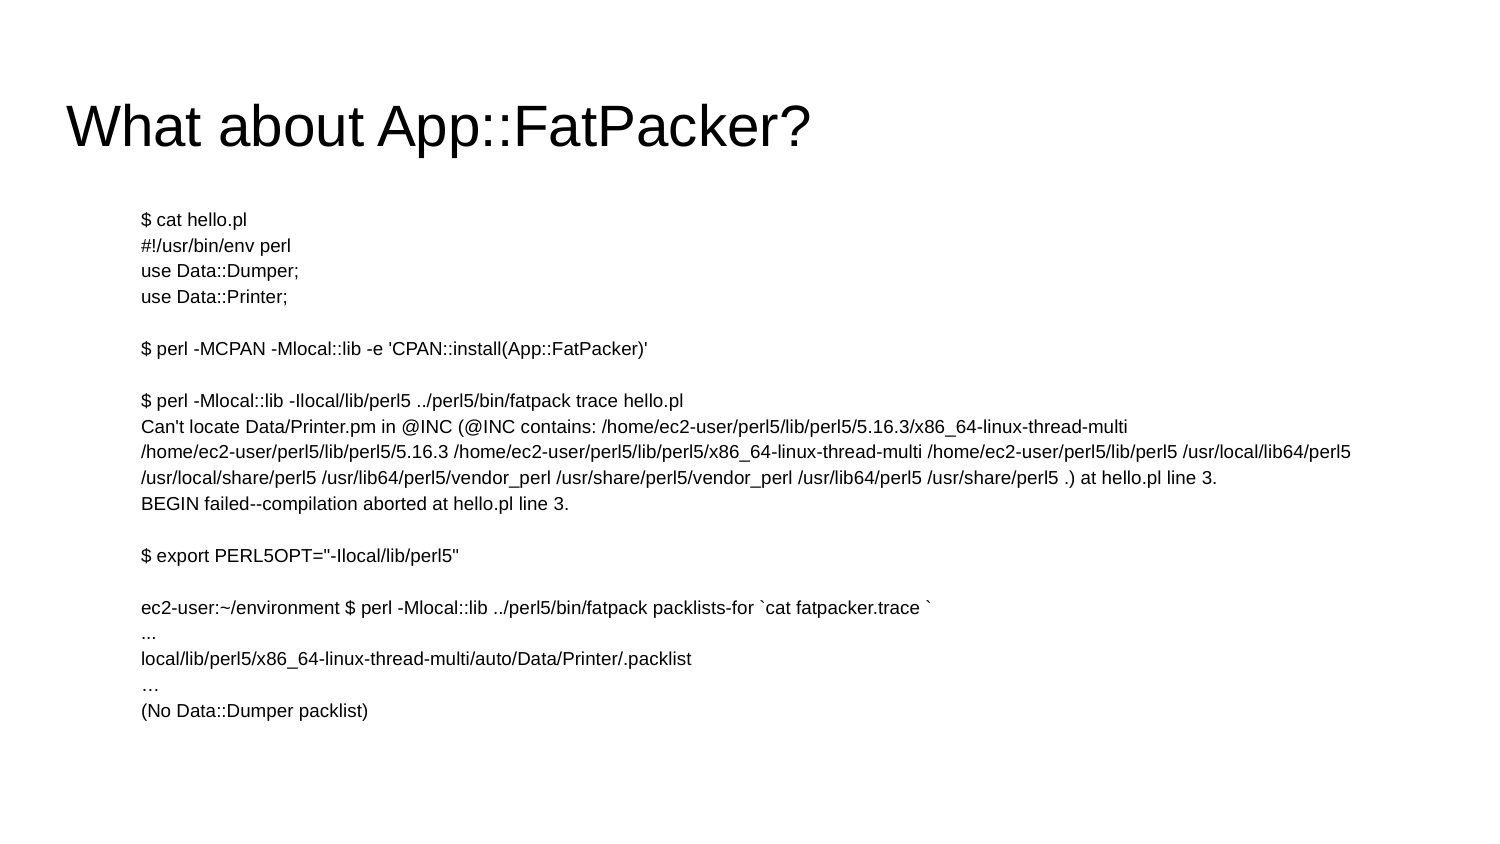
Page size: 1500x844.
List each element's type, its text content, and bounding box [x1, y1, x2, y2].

title What about App::FatPacker? [51, 72, 1449, 167]
list $ cat hello.pl #!/usr/bin/env perl use Data::Dumper; use Data::Printer; $ perl -MCPAN -Mlocal::lib -e 'CPAN::install(App::FatPacker)' $ perl -Mlocal::lib -Ilocal/lib/perl5 ../perl5/bin/fatpack trace hello.pl Can't locate Data/Printer.pm in @INC (@INC contains: /home/ec2-user/perl5/lib/perl5/5.16.3/x86_64-linux-thread-multi /home/ec2-user/perl5/lib/perl5/5.16.3 /home/ec2-user/perl5/lib/perl5/x86_64-linux-thread-multi /home/ec2-user/perl5/lib/perl5 /usr/local/lib64/perl5 /usr/local/share/perl5 /usr/lib64/perl5/vendor_perl /usr/share/perl5/vendor_perl /usr/lib64/perl5 /usr/share/perl5 .) at hello.pl line 3. BEGIN failed--compilation aborted at hello.pl line 3. $ export PERL5OPT="-Ilocal/lib/perl5" ec2-user:~/environment $ perl -Mlocal::lib ../perl5/bin/fatpack packlists-for `cat fatpacker.trace ` ... local/lib/perl5/x86_64-linux-thread-multi/auto/Data/Printer/.packlist … (No Data::Dumper packlist) [51, 189, 1449, 750]
